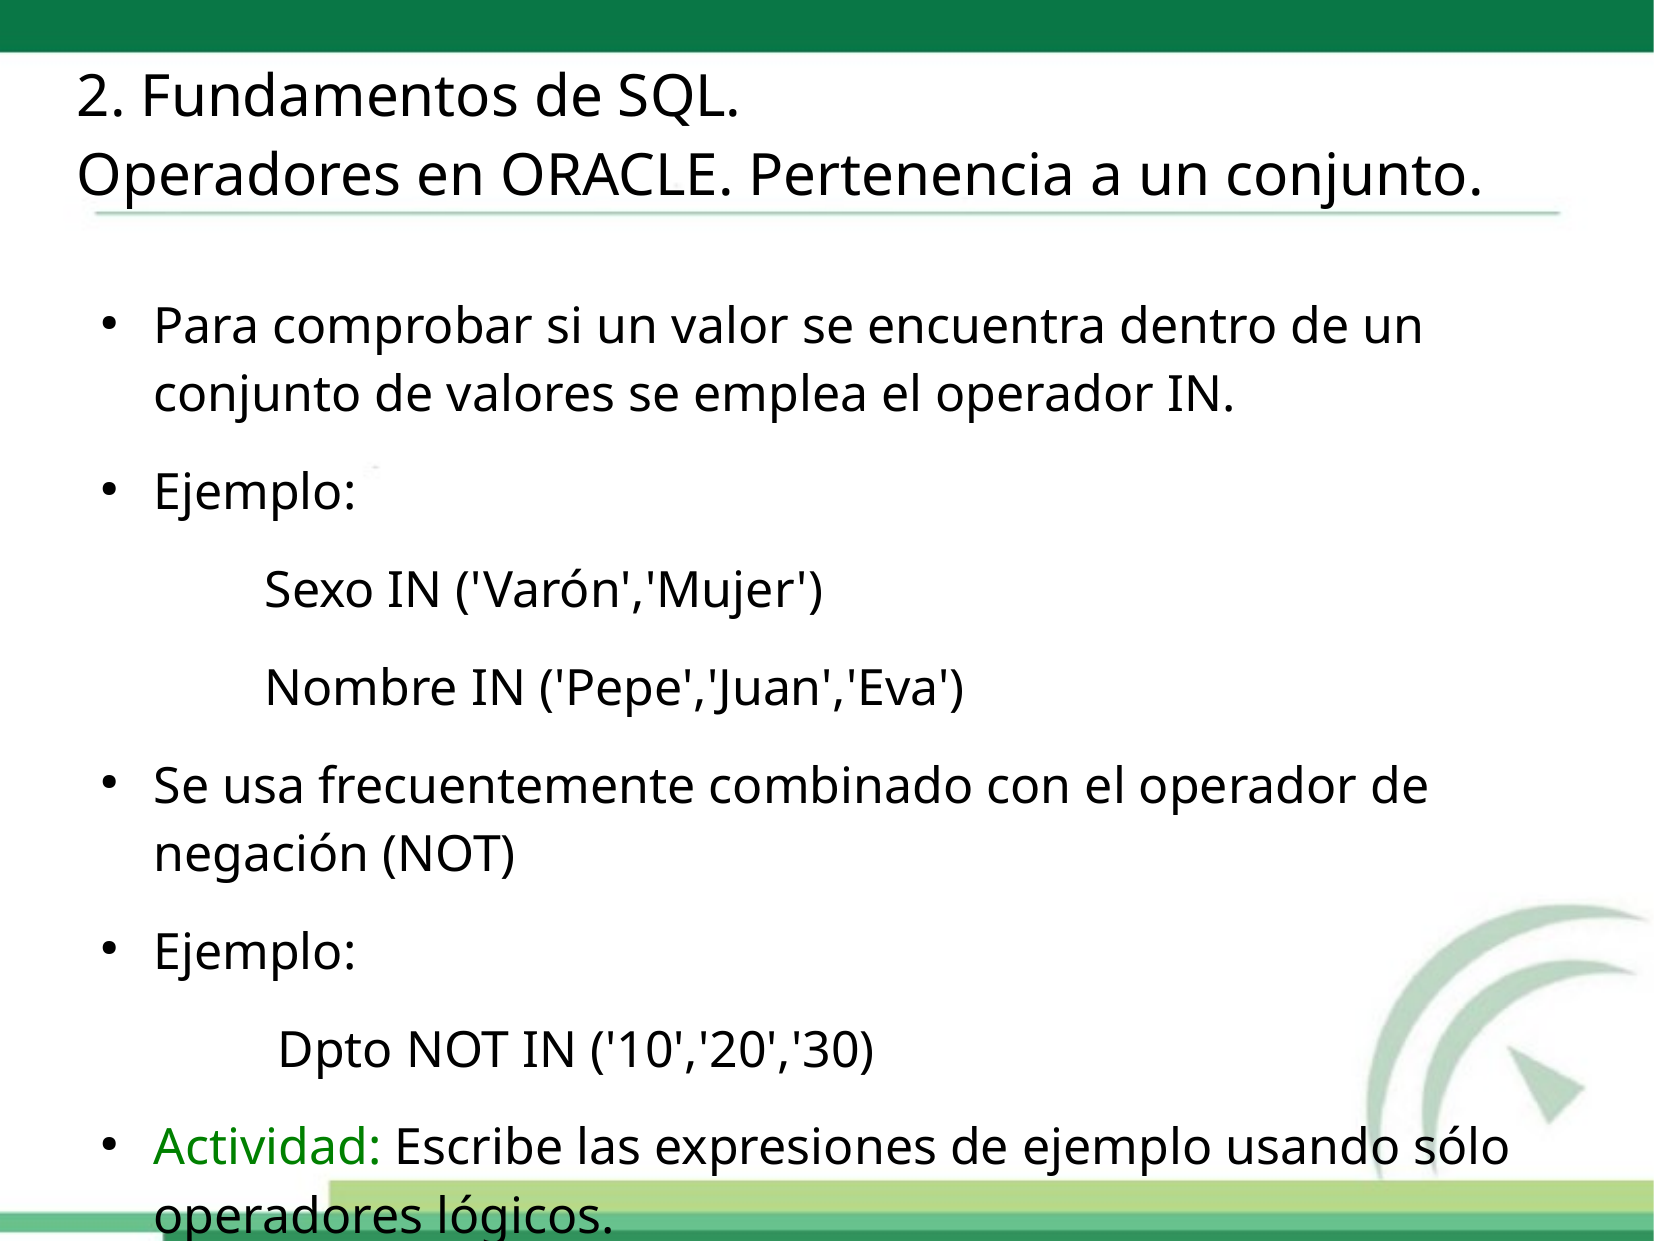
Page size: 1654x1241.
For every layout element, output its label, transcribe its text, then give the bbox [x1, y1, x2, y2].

list Para comprobar si un valor se encuentra dentro de un conjunto de valores se emplea el operador IN. Ejemplo: Sexo IN ('Varón','Mujer') Nombre IN ('Pepe','Juan','Eva') Se usa frecuentemente combinado con el operador de negación (NOT) Ejemplo: Dpto NOT IN ('10','20','30) Actividad: Escribe las expresiones de ejemplo usando sólo operadores lógicos. [82, 290, 1571, 1231]
title 2. Fundamentos de SQL. Operadores en ORACLE. Pertenencia a un conjunto. [76, 29, 1625, 237]
picture [192, 1231, 501, 1241]
picture [0, 0, 1654, 1241]
